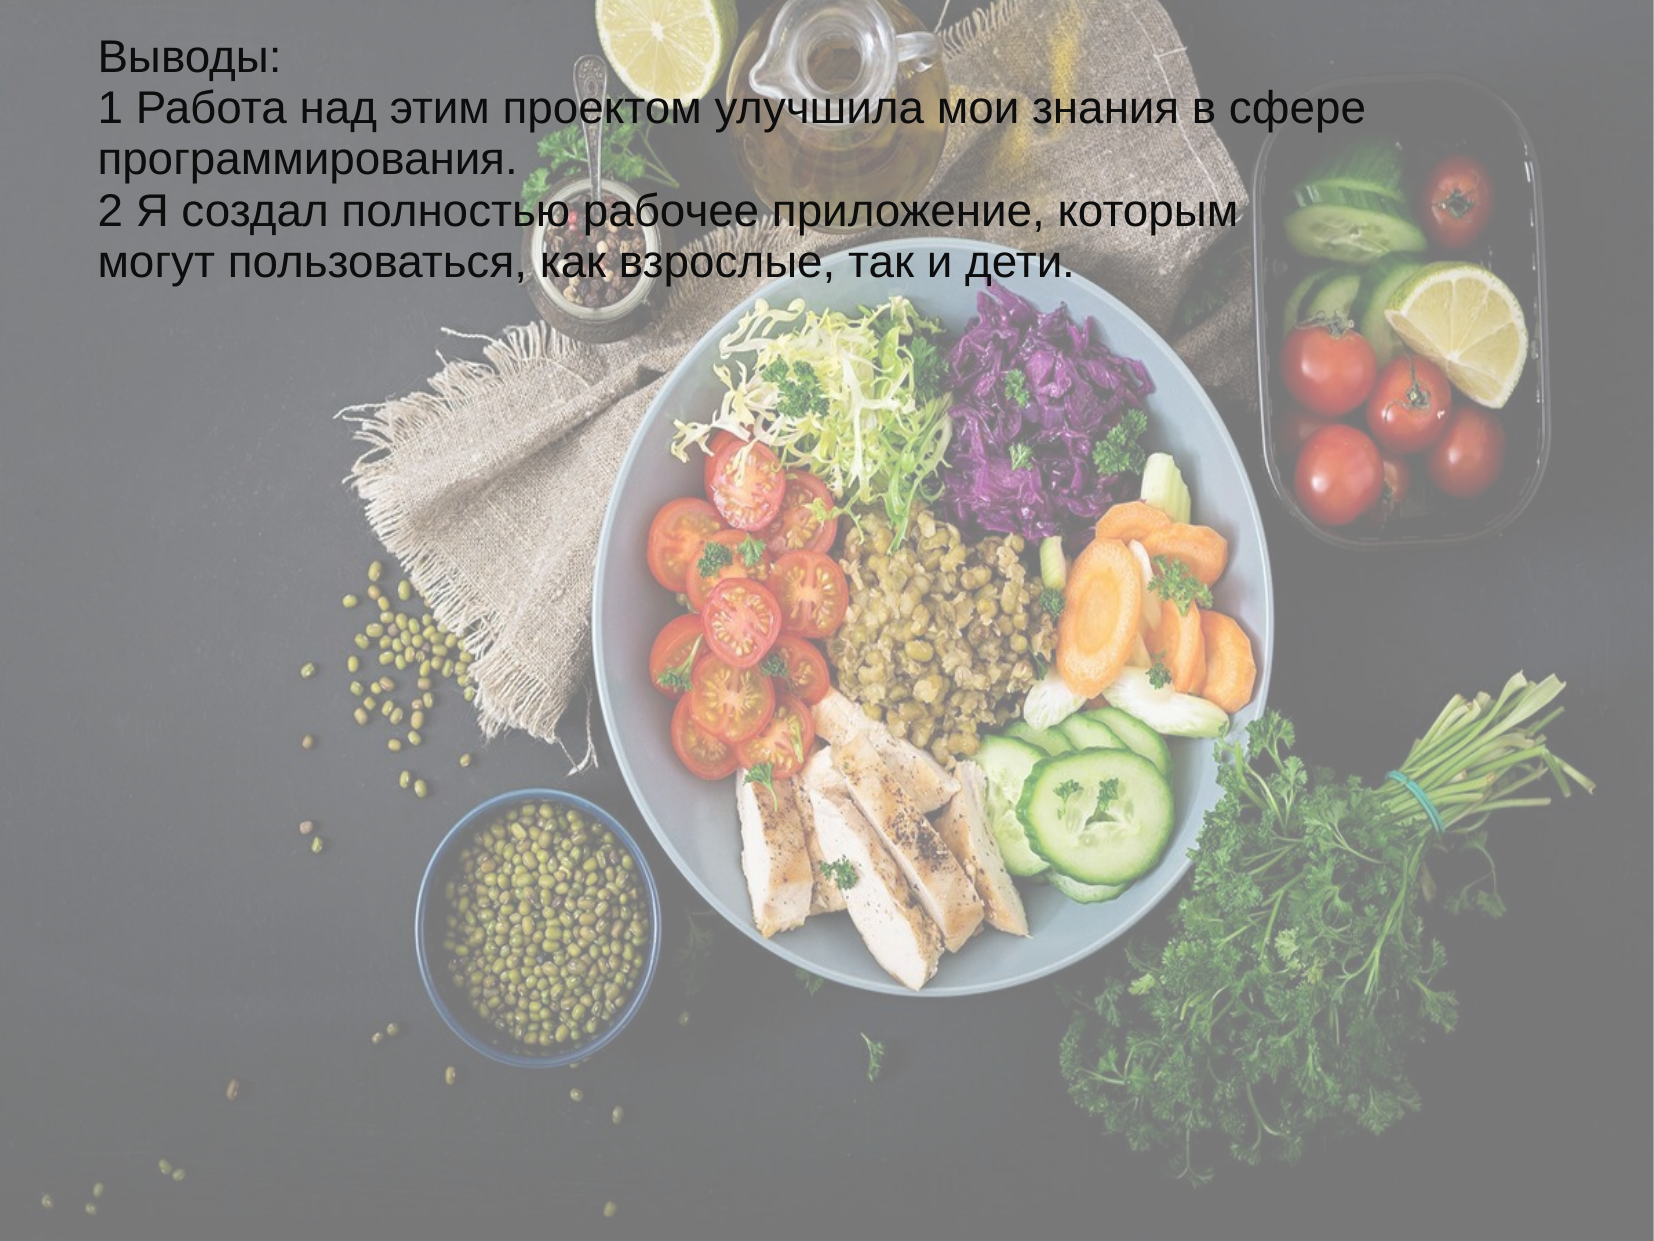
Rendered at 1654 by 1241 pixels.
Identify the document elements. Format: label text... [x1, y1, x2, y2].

text_box Выводы: 1 Работа над этим проектом улучшила мои знания в сфере программирования. 2 Я создал полностью рабочее приложение, которым могут пользоваться, как взрослые, так и дети. [82, 23, 1396, 1241]
